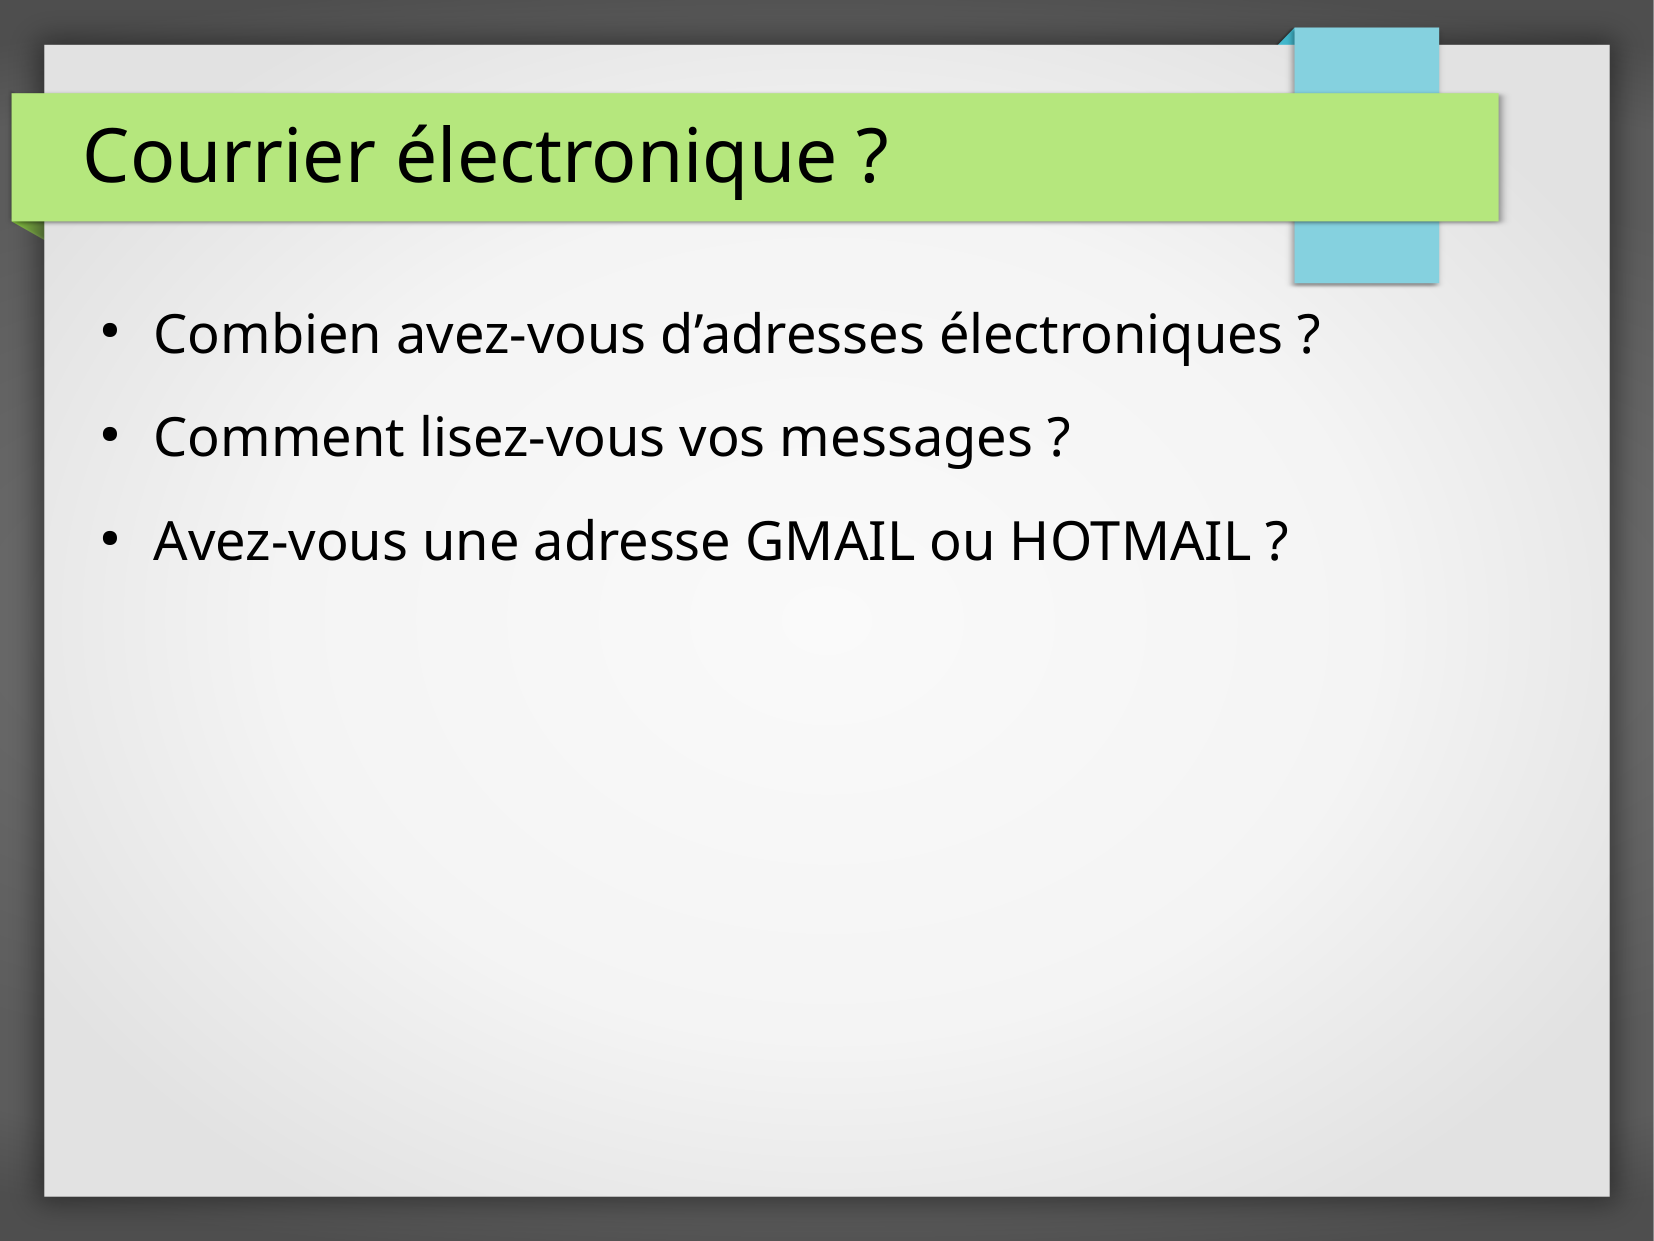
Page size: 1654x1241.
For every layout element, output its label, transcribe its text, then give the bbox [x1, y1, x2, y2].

list Combien avez-vous d’adresses électroniques ? Comment lisez-vous vos messages ? Avez-vous une adresse GMAIL ou HOTMAIL ? [82, 295, 1571, 1015]
title Courrier électronique ? [82, 60, 1477, 248]
picture [0, 0, 1654, 1241]
